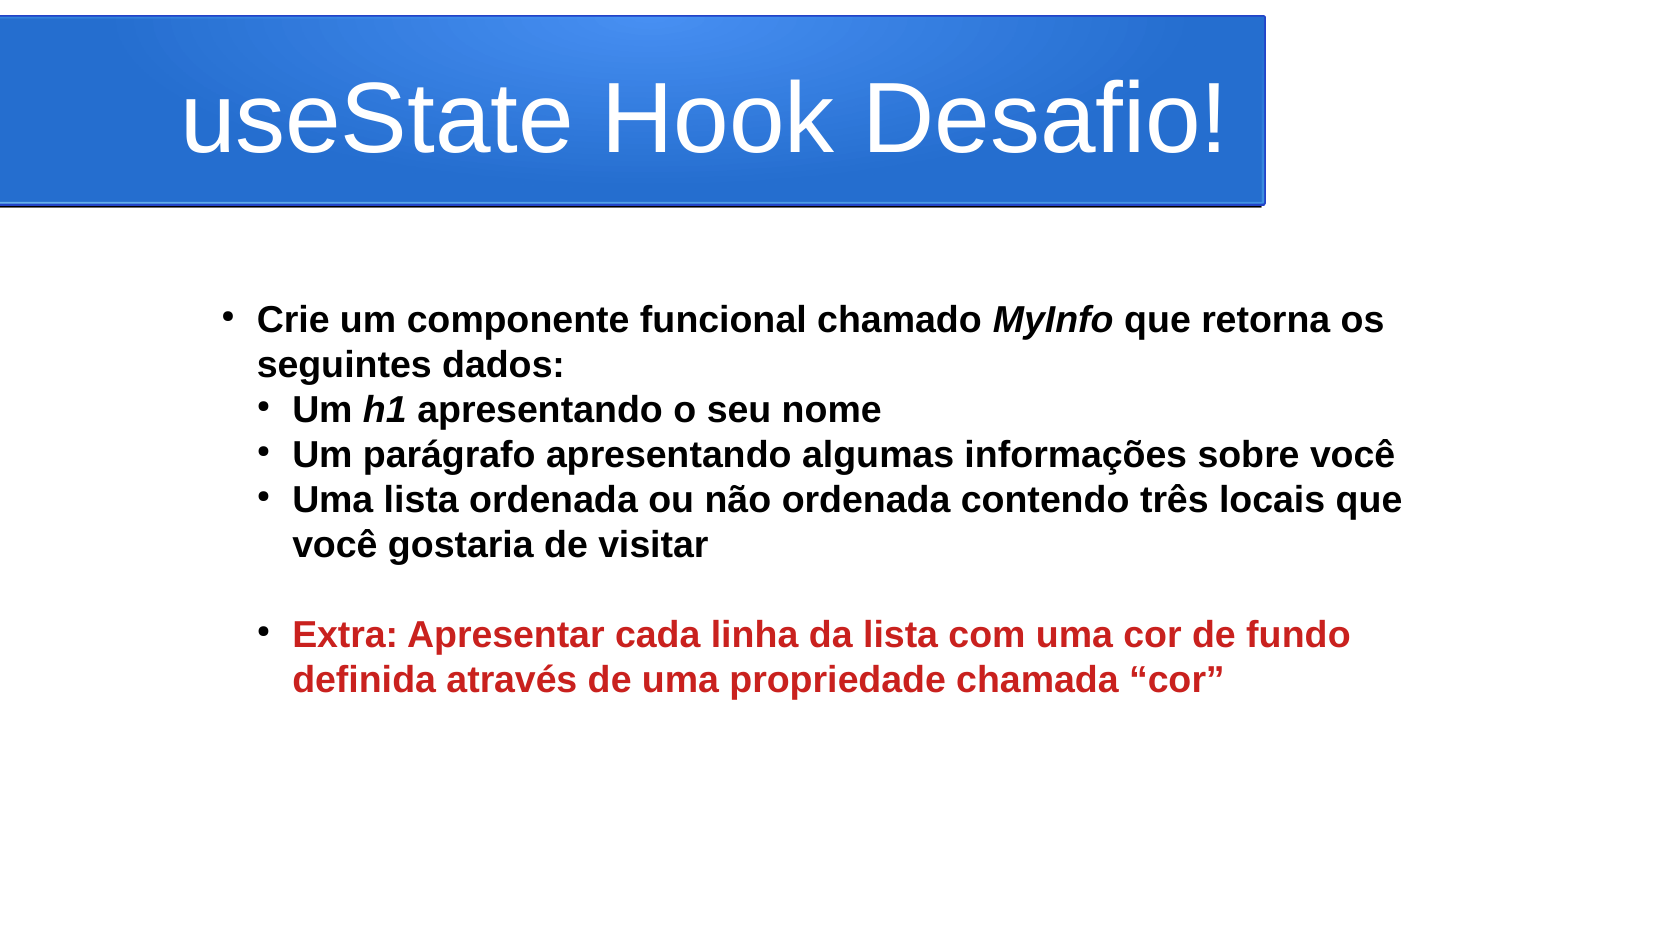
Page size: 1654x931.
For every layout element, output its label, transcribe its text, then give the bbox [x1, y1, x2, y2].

picture [0, 13, 1269, 211]
text_box Crie um componente funcional chamado MyInfo que retorna os seguintes dados: Um h1 apresentando o seu nome Um parágrafo apresentando algumas informações sobre você Uma lista ordenada ou não ordenada contendo três locais que você gostaria de visitar Extra: Apresentar cada linha da lista com uma cor de fundo definida através de uma propriedade chamada “cor” [206, 287, 1465, 708]
text_box useState Hook Desafio! [165, 44, 1264, 180]
